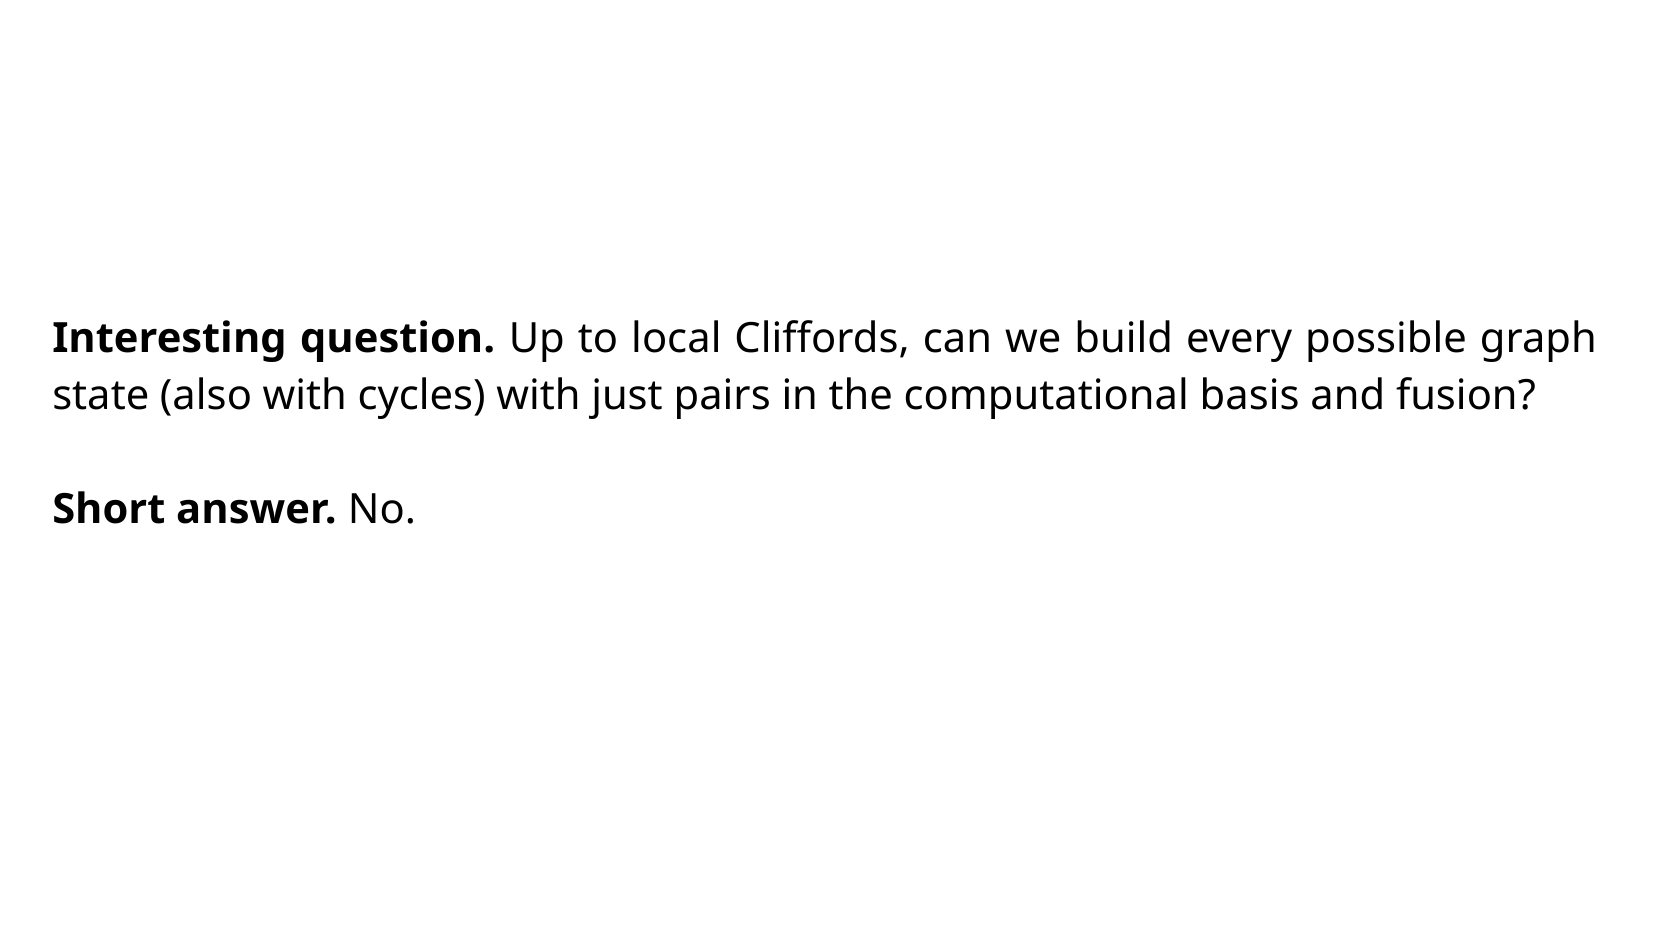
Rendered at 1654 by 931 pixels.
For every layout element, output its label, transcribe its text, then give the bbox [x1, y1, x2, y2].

text_box Interesting question. Up to local Cliffords, can we build every possible graph state (also with cycles) with just pairs in the computational basis and fusion? Short answer. No. [37, 300, 1613, 756]
